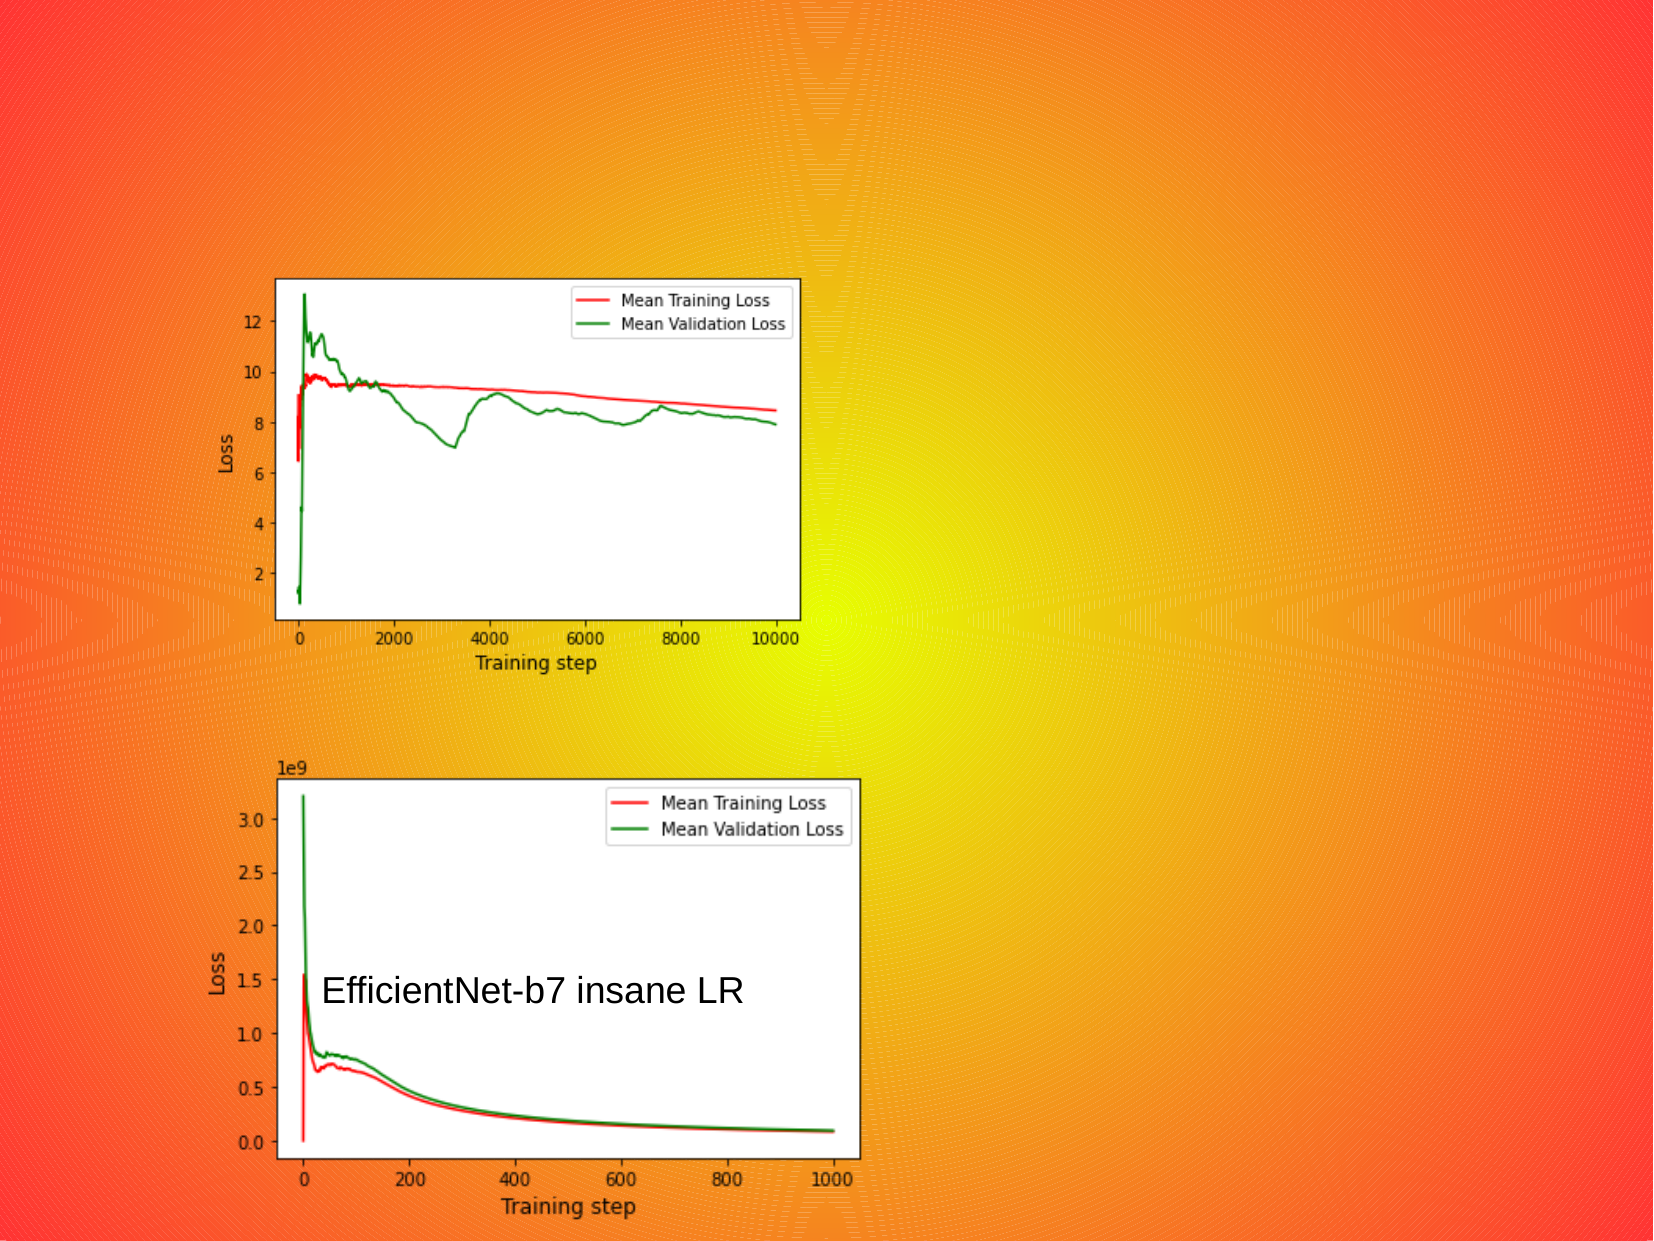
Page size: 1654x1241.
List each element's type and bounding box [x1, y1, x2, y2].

picture [195, 749, 872, 1231]
picture [206, 269, 811, 684]
